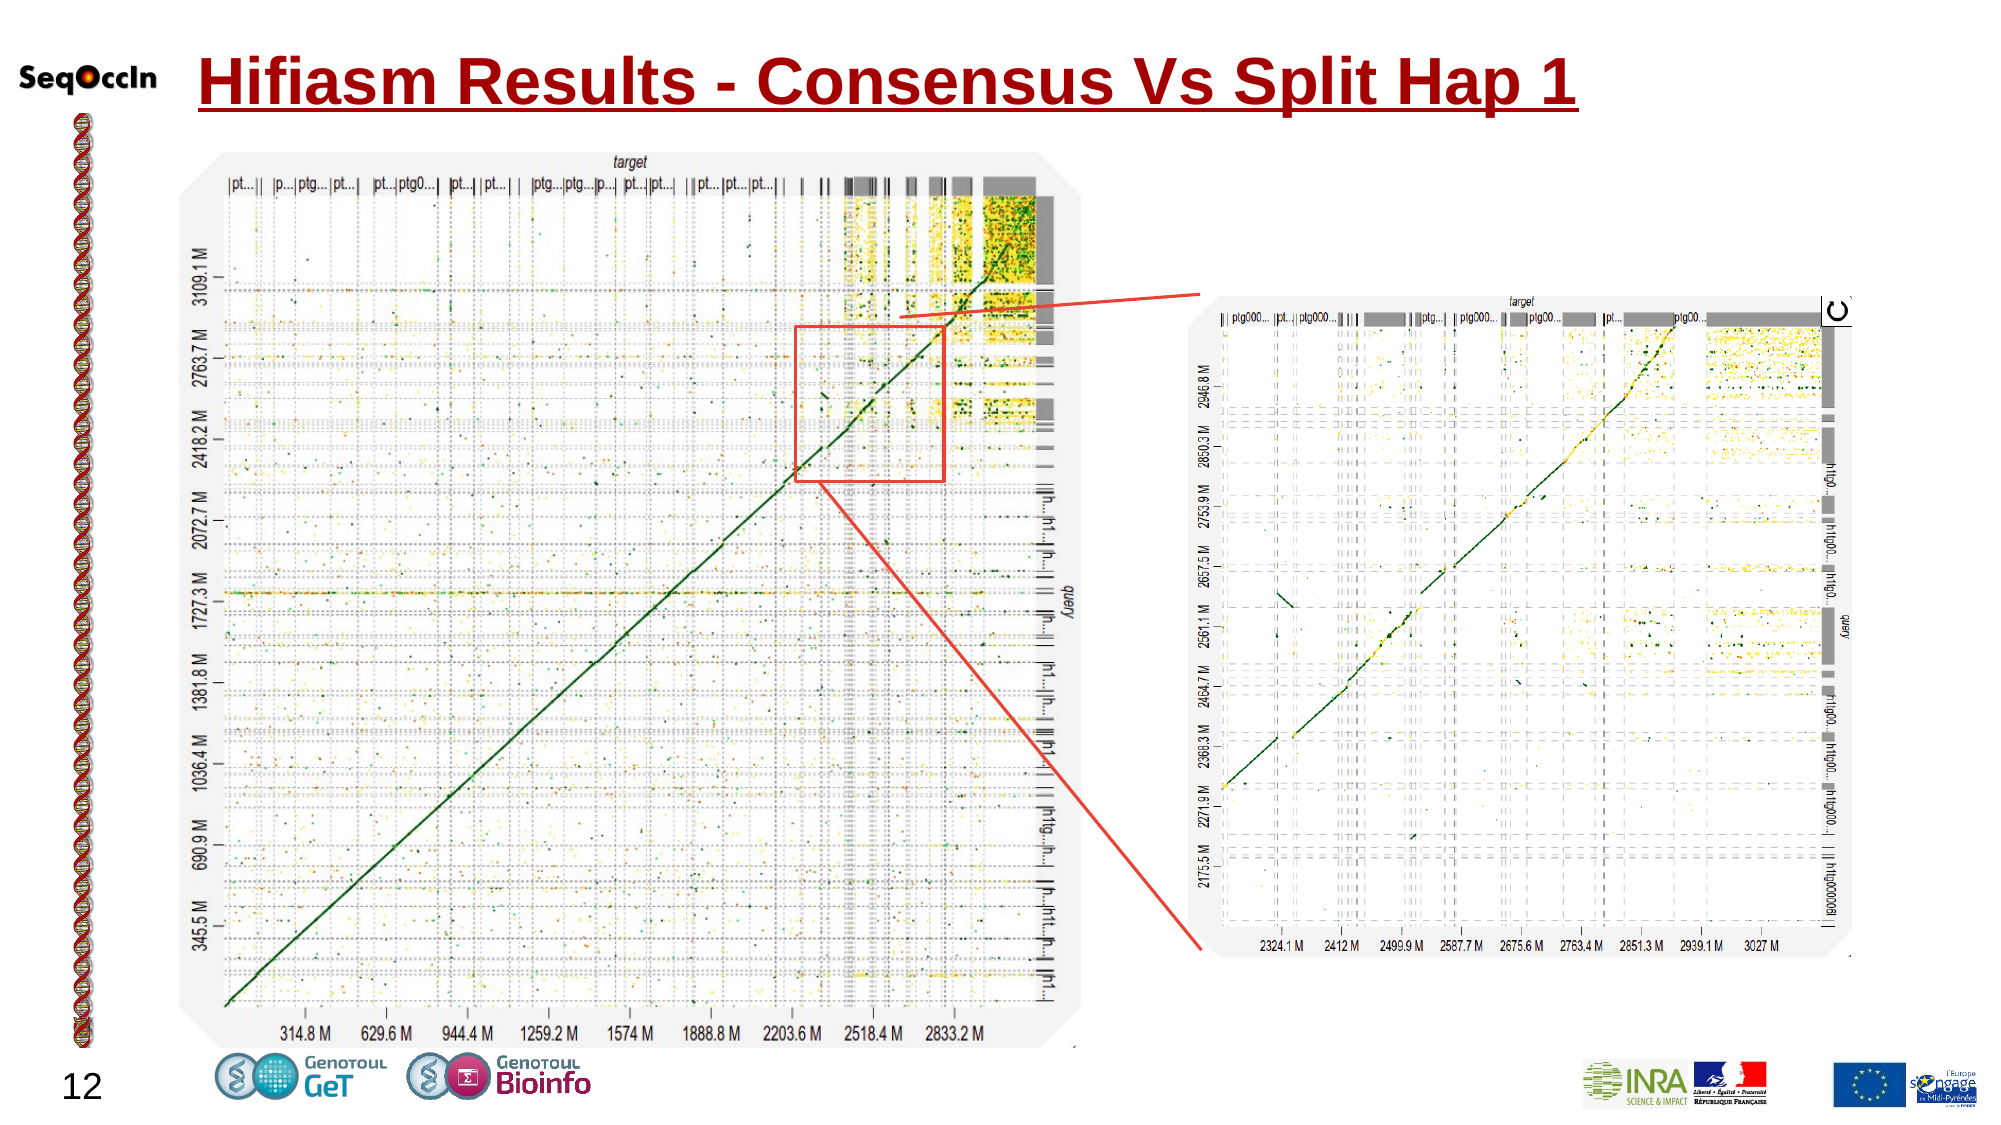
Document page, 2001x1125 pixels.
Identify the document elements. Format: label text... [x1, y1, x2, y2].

picture [797, 328, 942, 480]
picture [1581, 1059, 1689, 1109]
text_box Hifiasm Results - Consensus Vs Split Hap 1 [183, 30, 1837, 168]
picture [74, 113, 91, 1048]
picture [1832, 1061, 1983, 1111]
picture [1693, 1060, 1767, 1105]
picture [176, 152, 1083, 1106]
picture [13, 58, 162, 99]
picture [1188, 296, 1852, 957]
